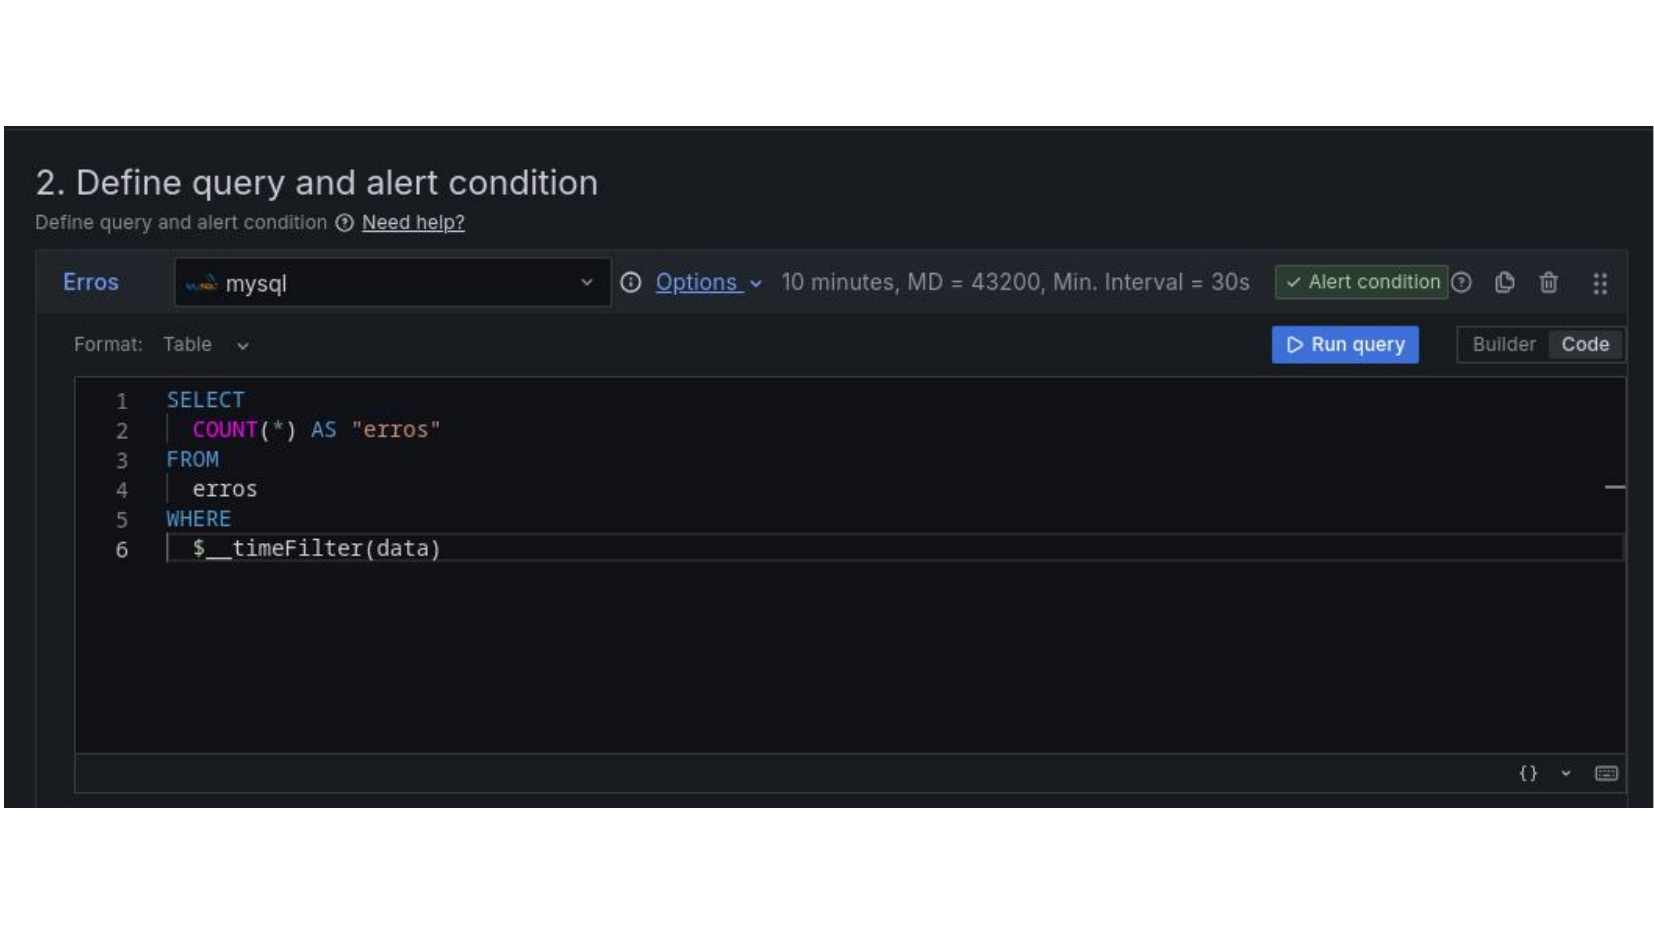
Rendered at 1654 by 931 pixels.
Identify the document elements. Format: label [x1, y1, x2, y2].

picture [4, 126, 1654, 809]
